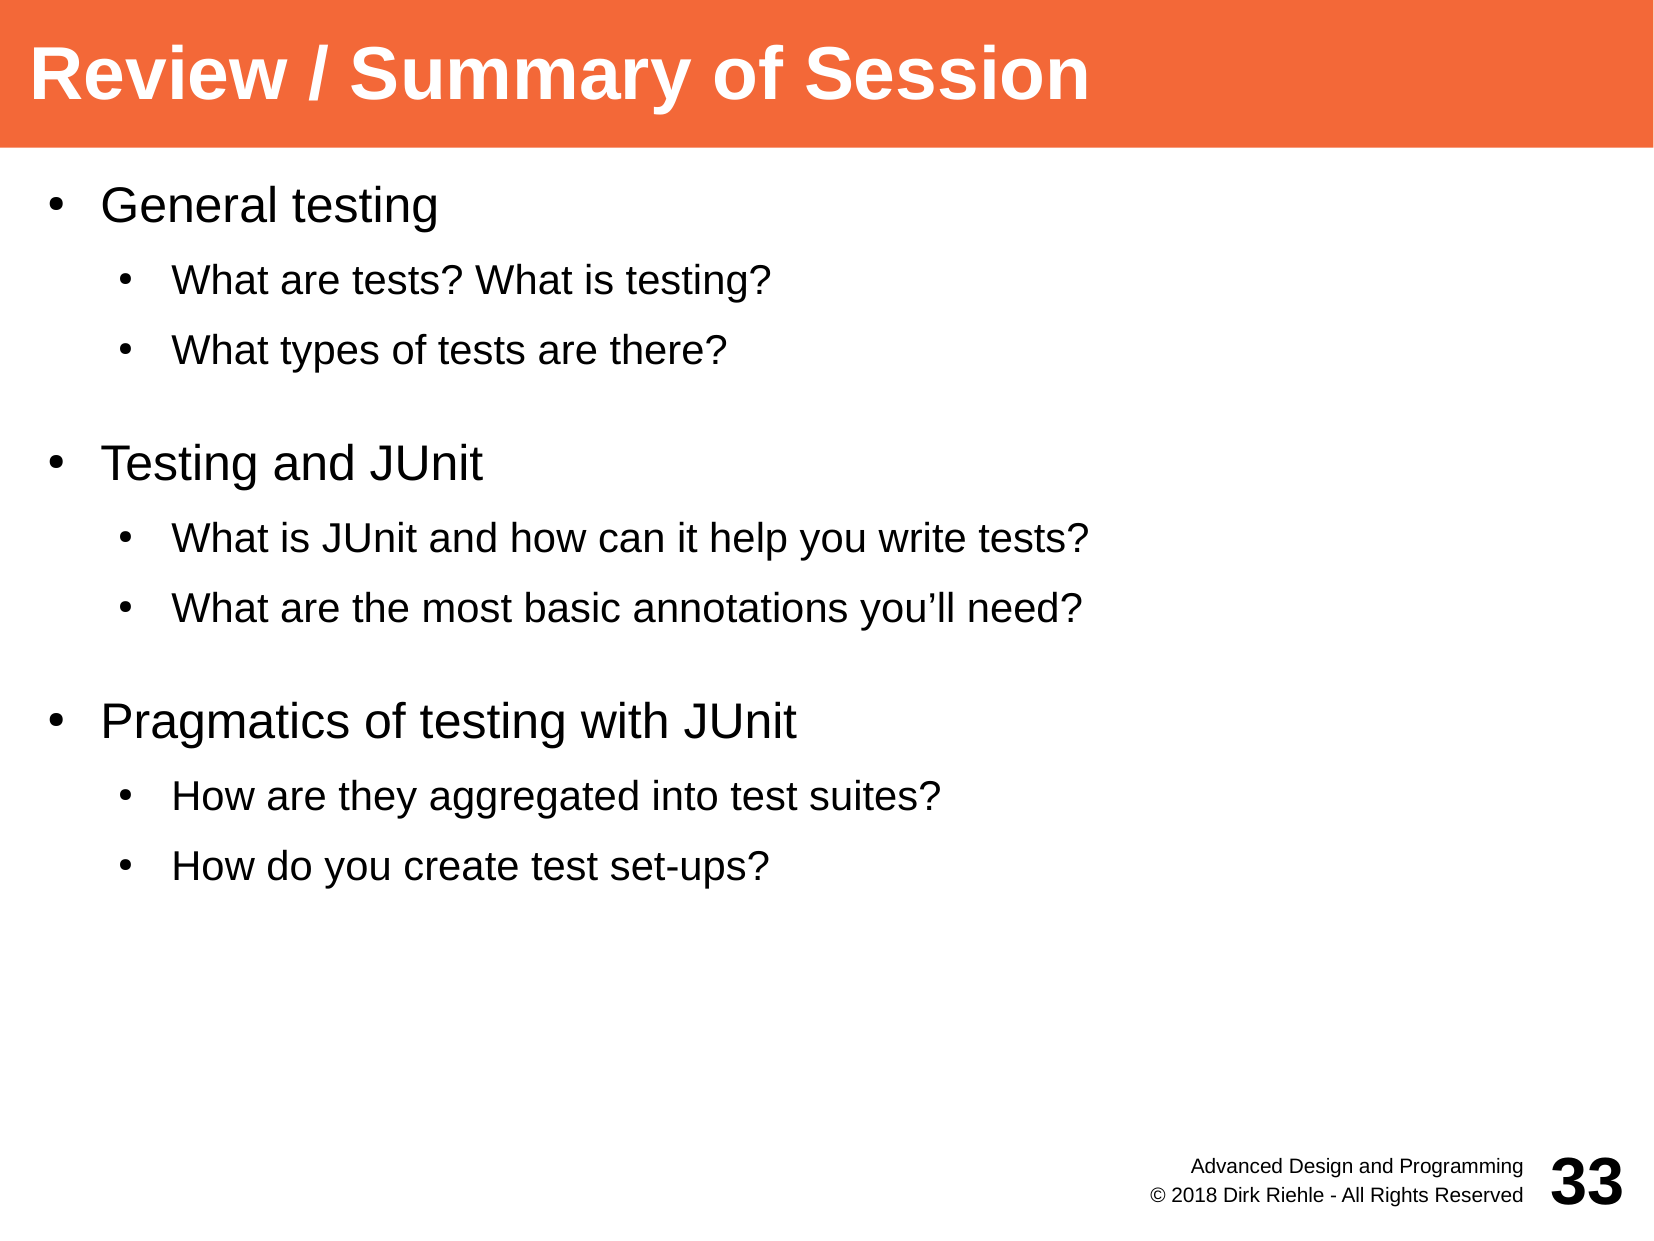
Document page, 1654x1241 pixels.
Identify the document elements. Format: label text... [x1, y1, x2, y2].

title Review / Summary of Session [0, 0, 1654, 148]
list General testing What are tests? What is testing? What types of tests are there? Testing and JUnit What is JUnit and how can it help you write tests? What are the most basic annotations you’ll need? Pragmatics of testing with JUnit How are they aggregated into test suites? How do you create test set-ups? [29, 177, 1625, 1063]
